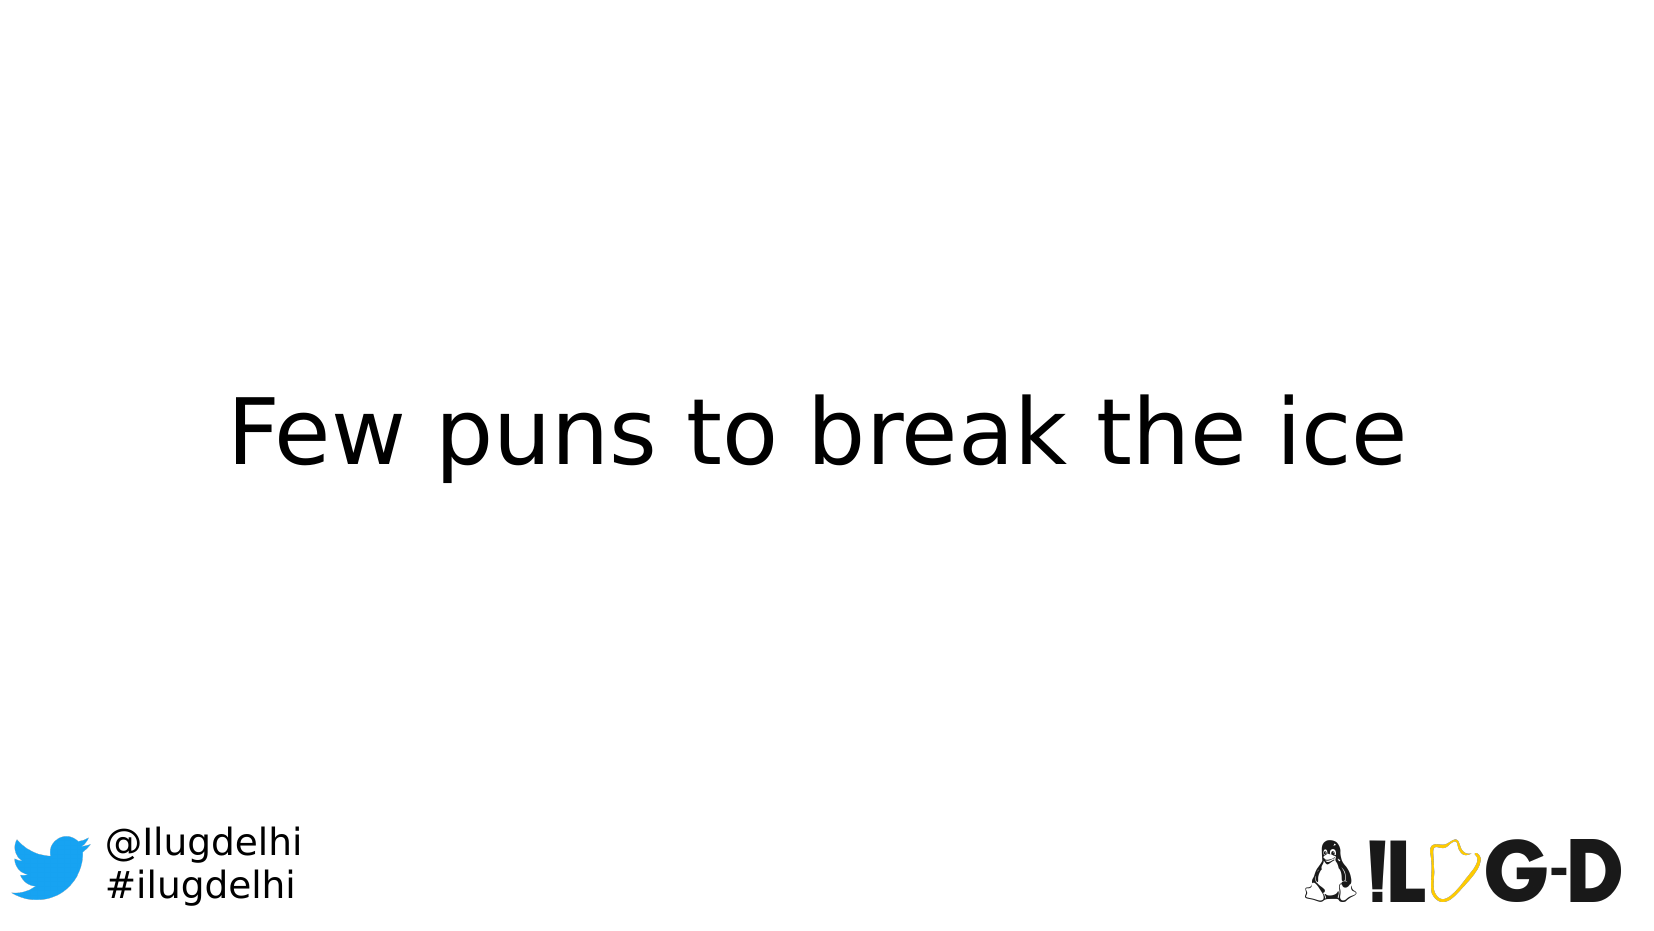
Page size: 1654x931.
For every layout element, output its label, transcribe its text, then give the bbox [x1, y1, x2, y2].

title Few puns to break the ice [75, 354, 1564, 511]
picture [1305, 839, 1621, 902]
text_box @Ilugdelhi #ilugdelhi [90, 813, 318, 916]
picture [11, 836, 90, 901]
